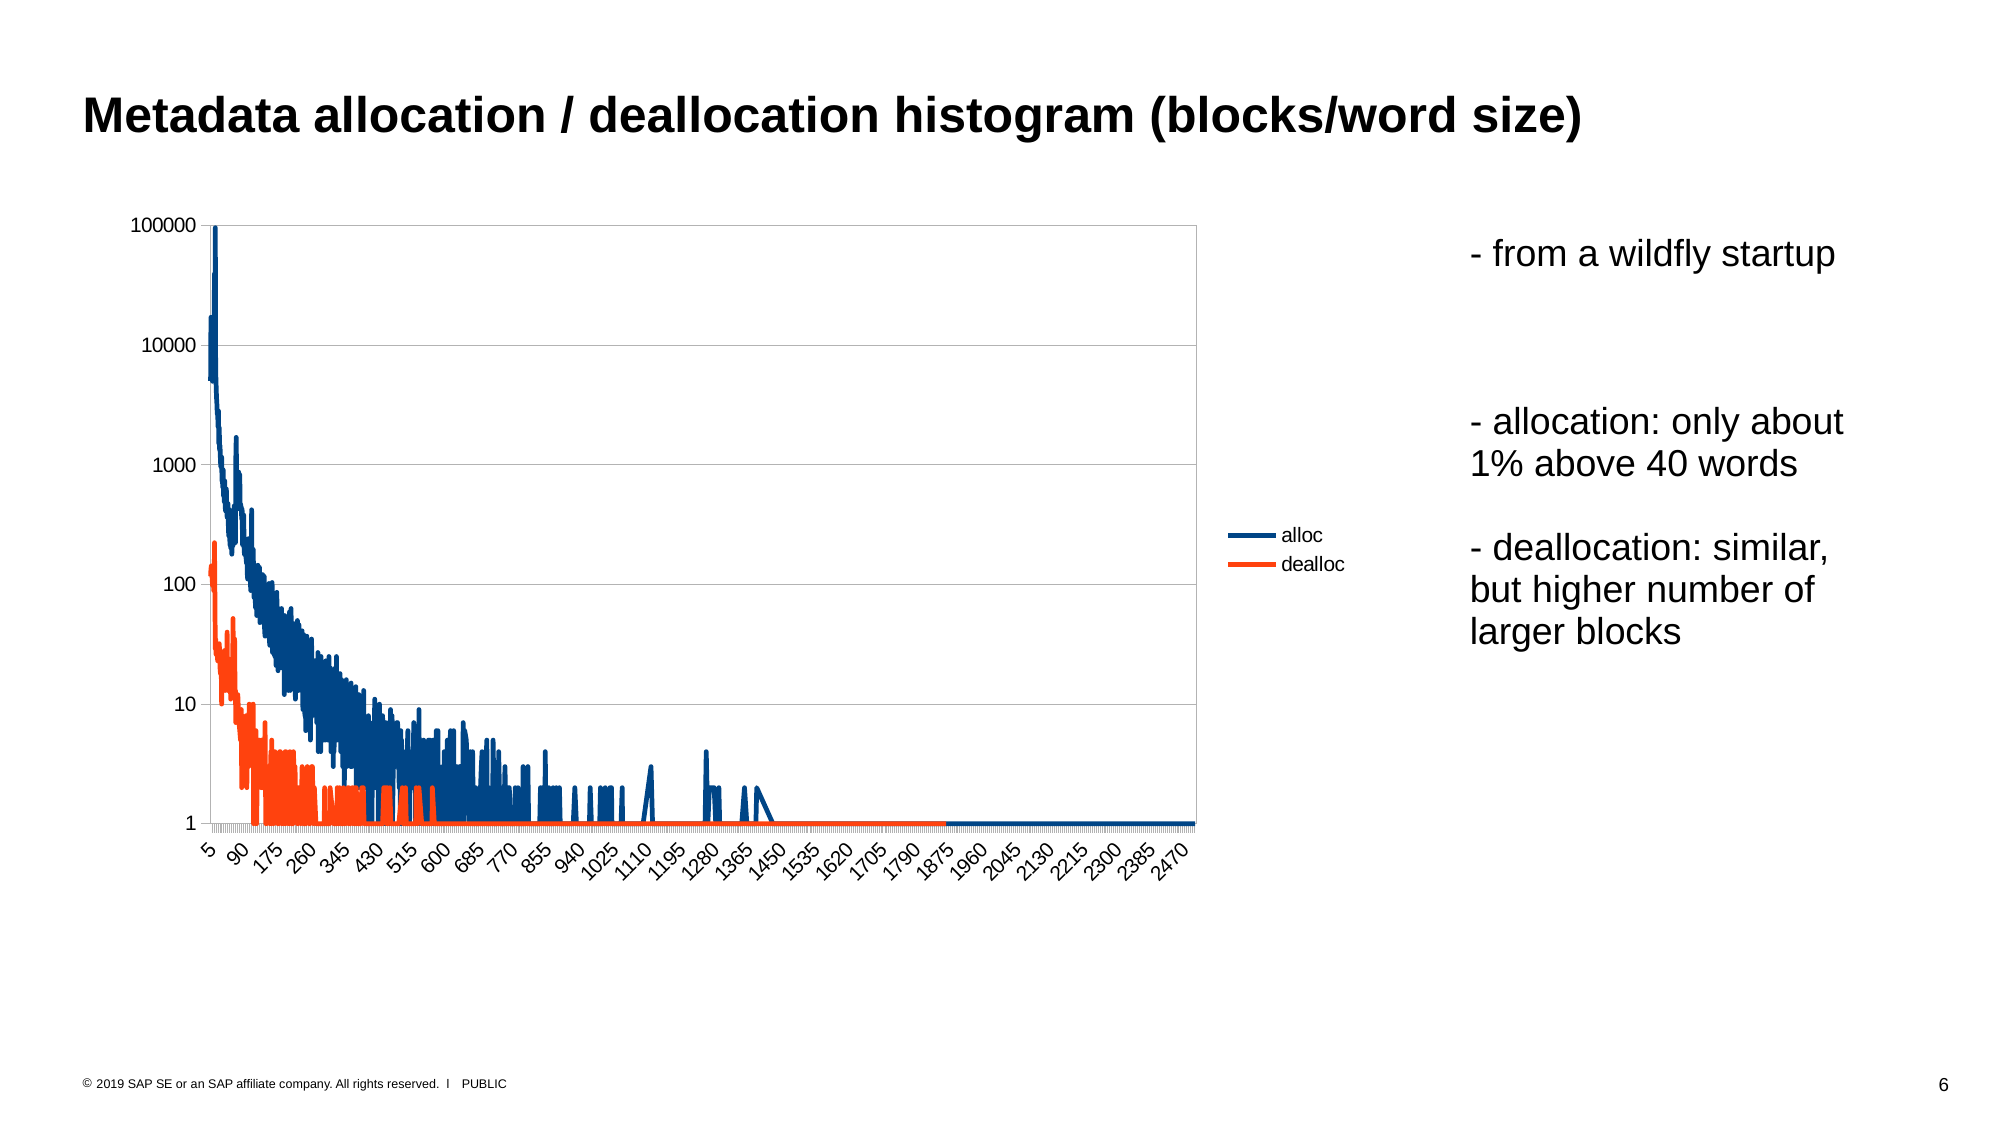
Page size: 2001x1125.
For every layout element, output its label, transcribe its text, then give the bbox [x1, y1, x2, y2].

chart [105, 200, 1366, 901]
text_box - from a wildfly startup - allocation: only about 1% above 40 words - deallocation: similar, but higher number of larger blocks [1455, 224, 1906, 786]
title Metadata allocation / deallocation histogram (blocks/word size) [82, 82, 1918, 144]
